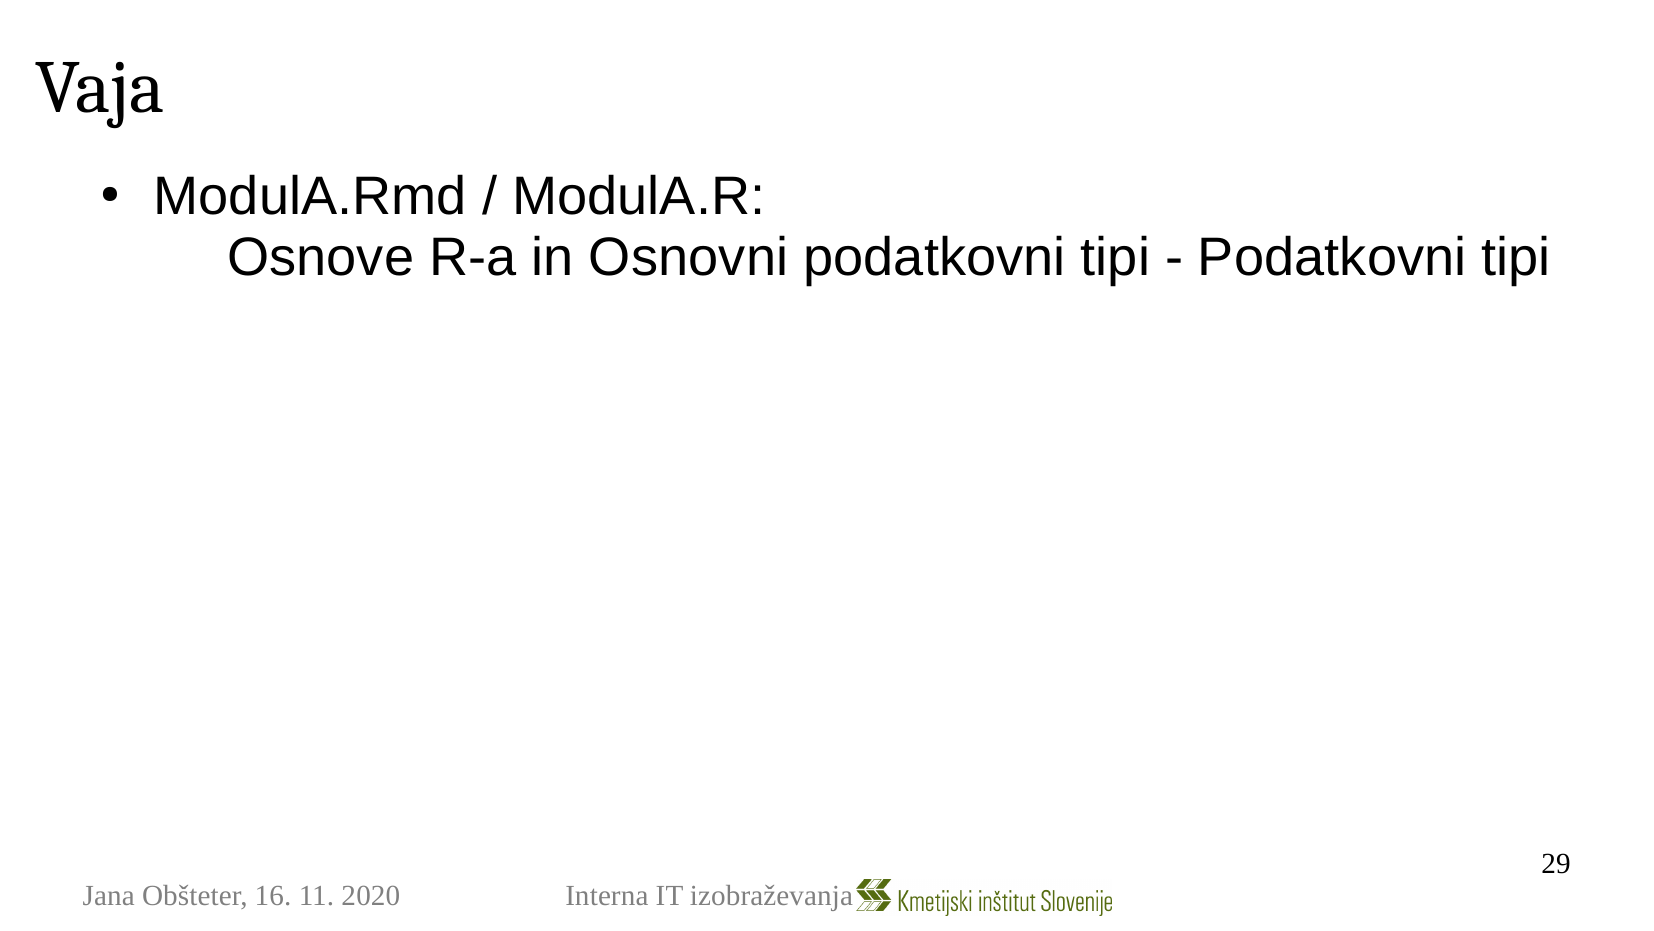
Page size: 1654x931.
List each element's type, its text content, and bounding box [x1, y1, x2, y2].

picture [856, 879, 1112, 916]
title Vaja [35, 21, 1524, 154]
list ModulA.Rmd / ModulA.R: Osnove R-a in Osnovni podatkovni tipi - Podatkovni tipi [82, 165, 1642, 827]
